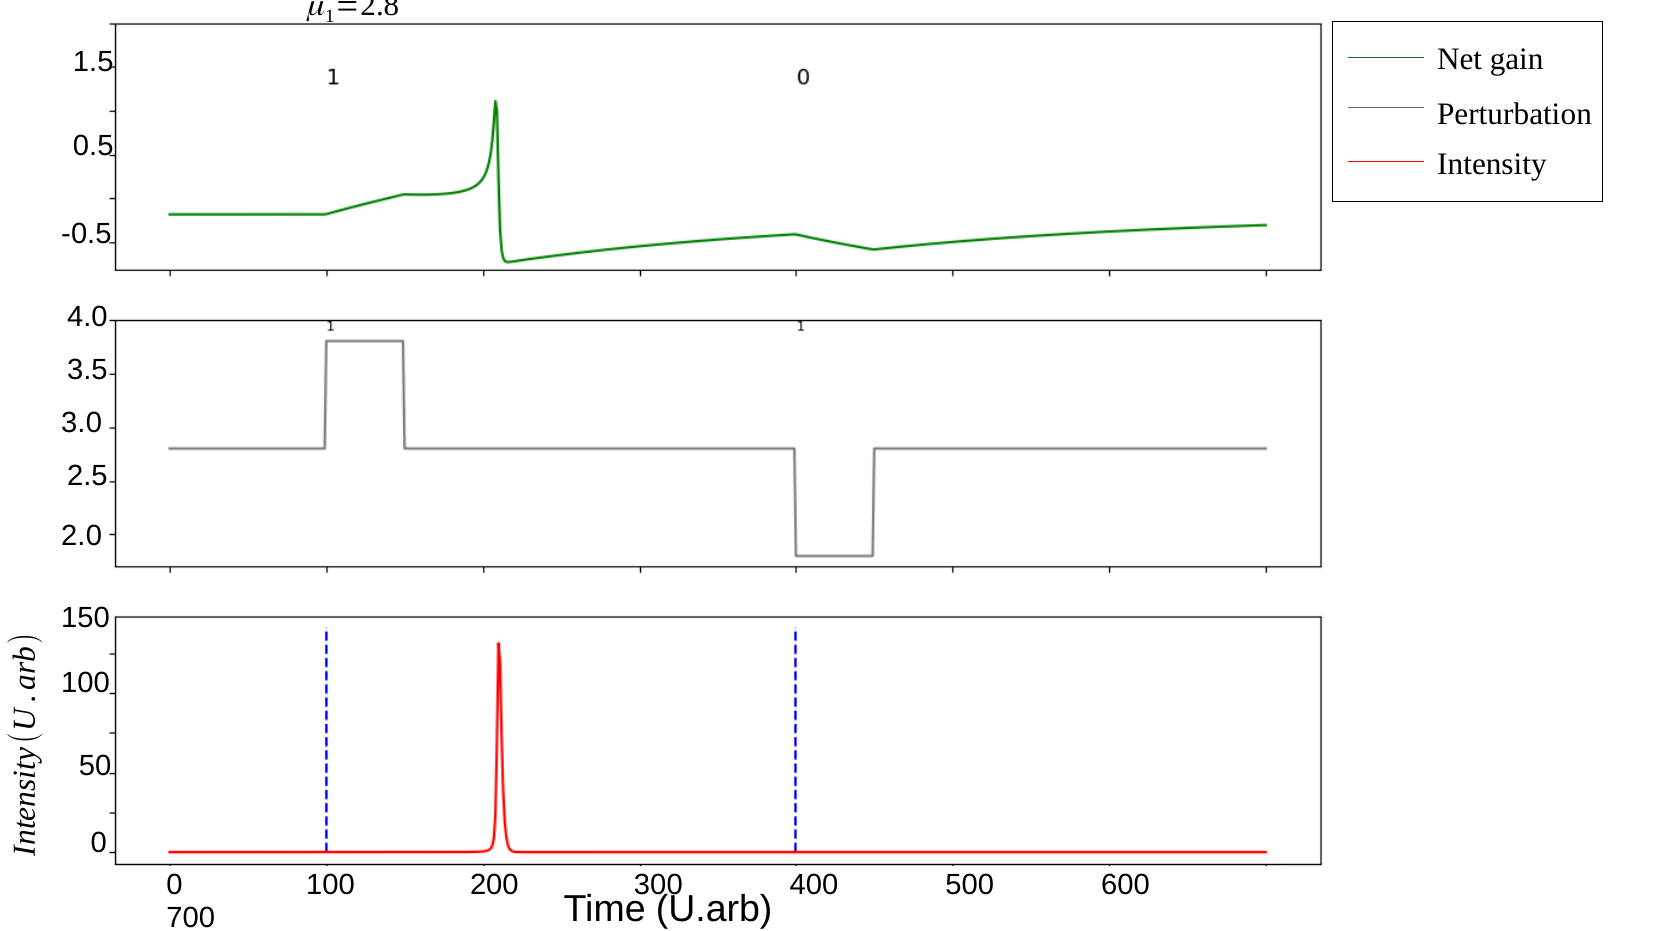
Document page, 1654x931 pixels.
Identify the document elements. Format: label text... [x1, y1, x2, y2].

text_box 2.0 [46, 511, 137, 559]
text_box Time (U.arb) [548, 879, 788, 931]
text_box 1.5 [58, 37, 134, 86]
chart [4, 625, 44, 866]
text_box Intensity [1422, 139, 1618, 189]
text_box 100 [46, 658, 136, 709]
text_box 2.5 [52, 452, 143, 500]
text_box -0.5 [46, 209, 137, 258]
chart [297, 0, 408, 27]
text_box 3.5 [52, 345, 143, 394]
text_box 150 [46, 593, 137, 642]
text_box Net gain [1422, 34, 1559, 84]
text_box 4.0 [52, 292, 143, 341]
text_box [0, 0, 151, 927]
picture [109, 0, 1471, 913]
text_box Perturbation [1422, 88, 1618, 139]
text_box 0 100 200 300 400 500 600 700 [151, 861, 1321, 931]
text_box 50 [64, 741, 155, 789]
text_box 0.5 [58, 121, 134, 169]
text_box 0 [75, 818, 166, 866]
text_box [1332, 21, 1603, 202]
text_box 3.0 [46, 398, 137, 447]
